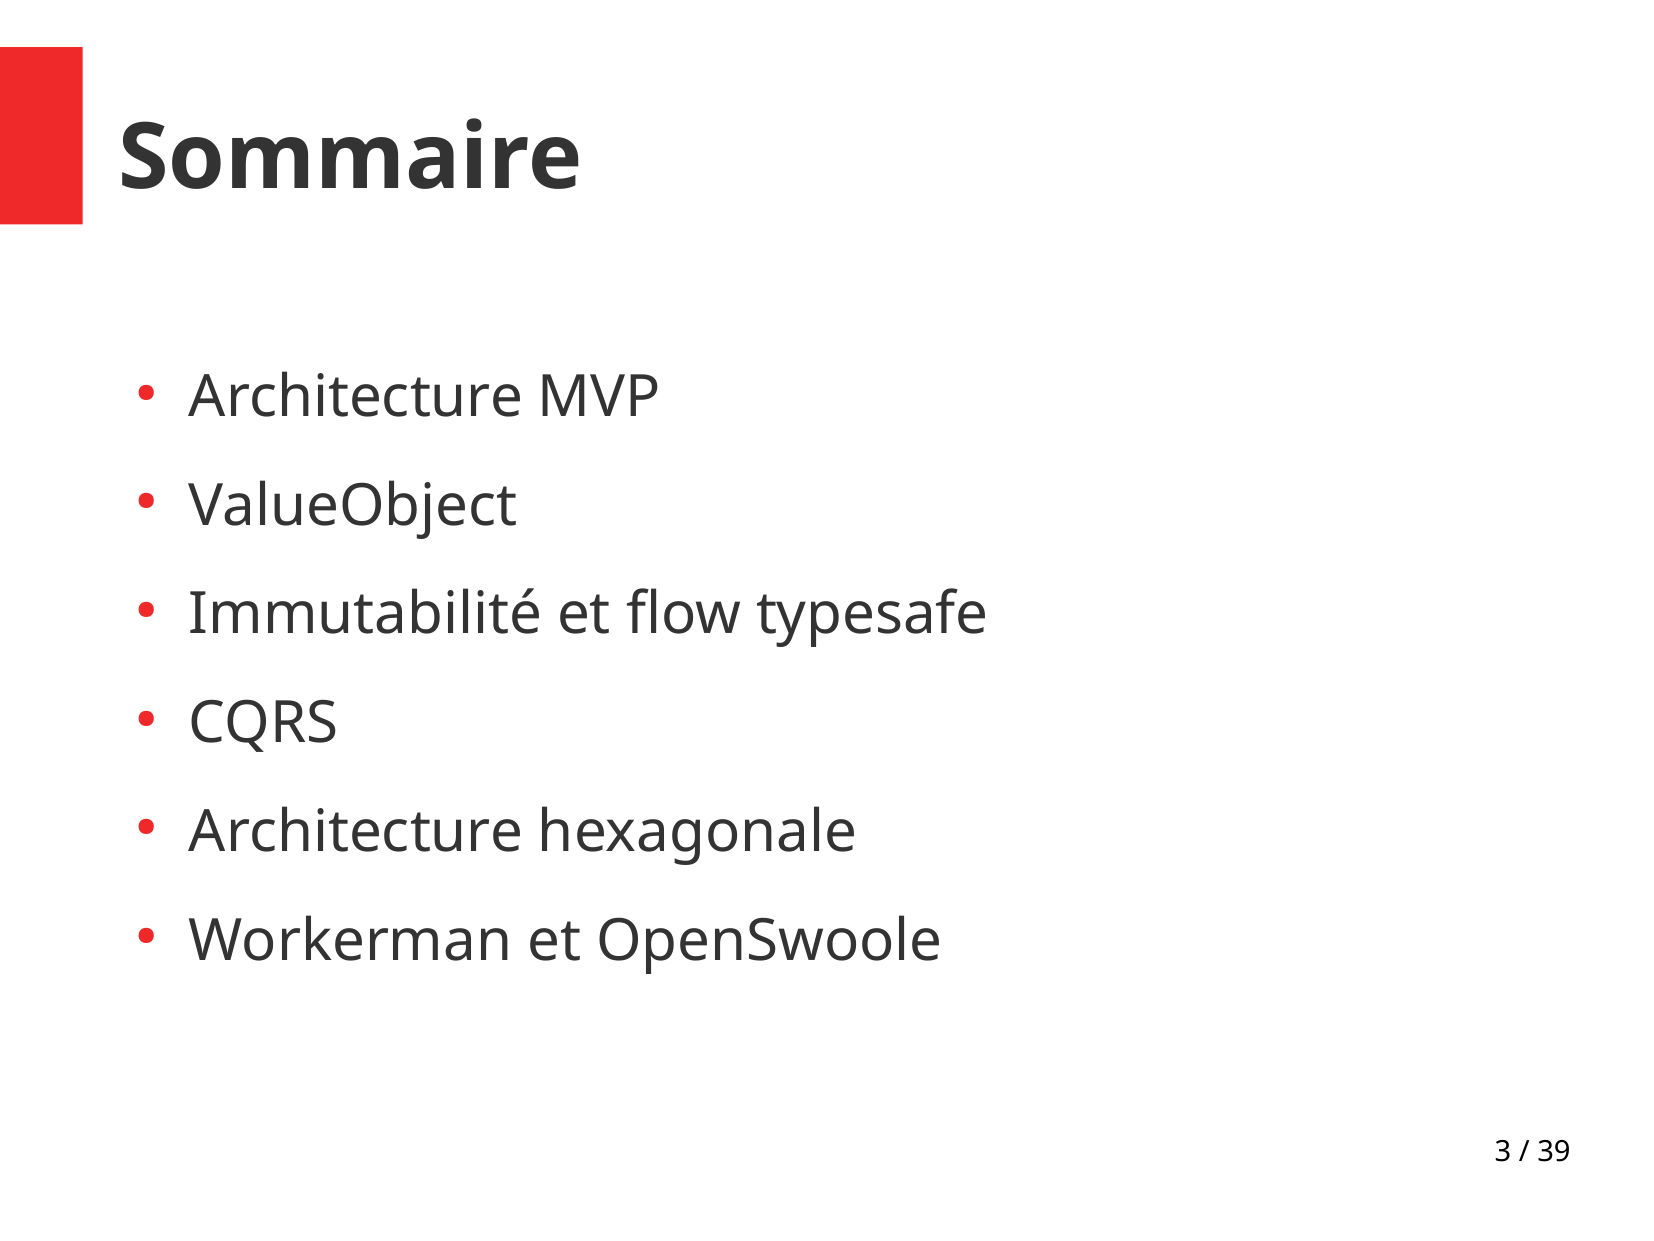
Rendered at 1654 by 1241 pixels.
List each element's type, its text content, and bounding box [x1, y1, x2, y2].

list Architecture MVP ValueObject Immutabilité et flow typesafe CQRS Architecture hexagonale Workerman et OpenSwoole [118, 354, 1536, 1074]
title Sommaire [118, 49, 1571, 257]
